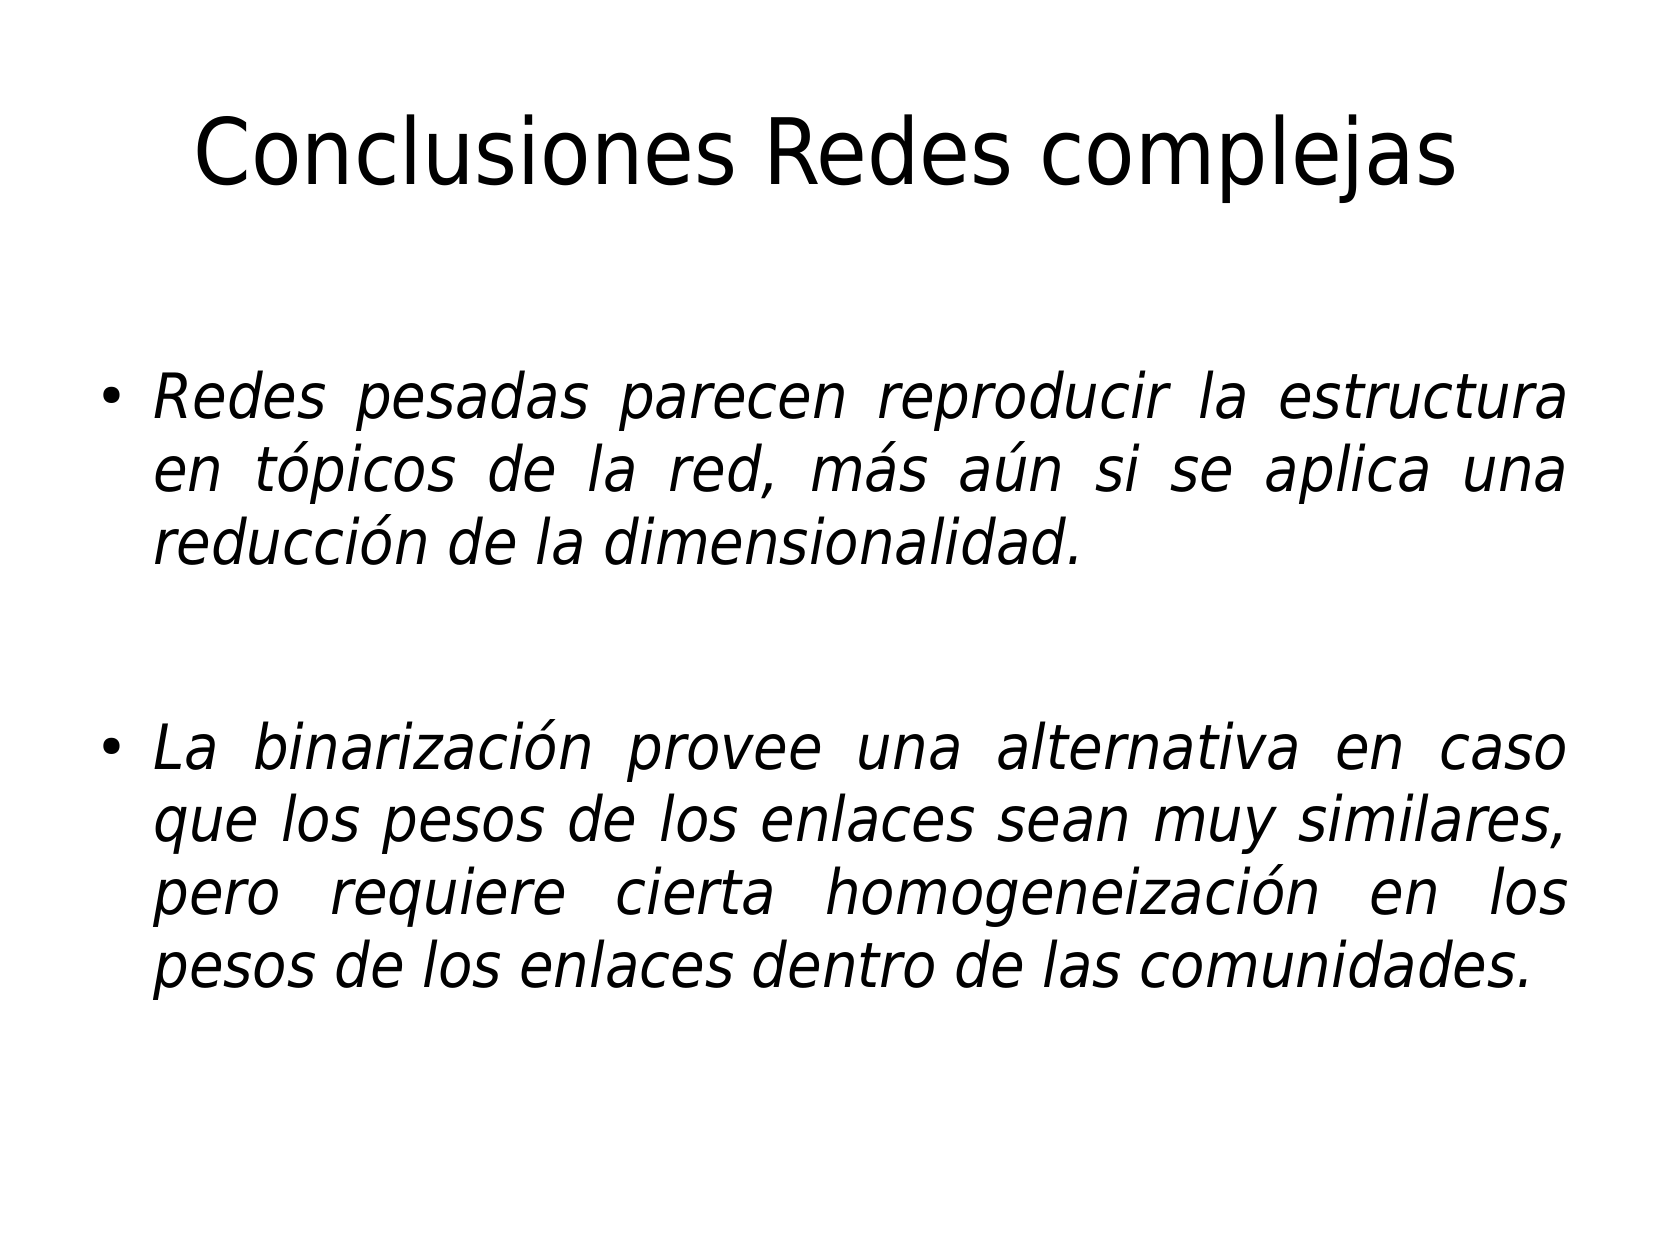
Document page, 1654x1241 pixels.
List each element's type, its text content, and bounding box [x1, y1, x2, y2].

list Redes pesadas parecen reproducir la estructura en tópicos de la red, más aún si se aplica una reducción de la dimensionalidad. La binarización provee una alternativa en caso que los pesos de los enlaces sean muy similares, pero requiere cierta homogeneización en los pesos de los enlaces dentro de las comunidades. [82, 361, 1571, 1158]
title Conclusiones Redes complejas [82, 49, 1571, 257]
